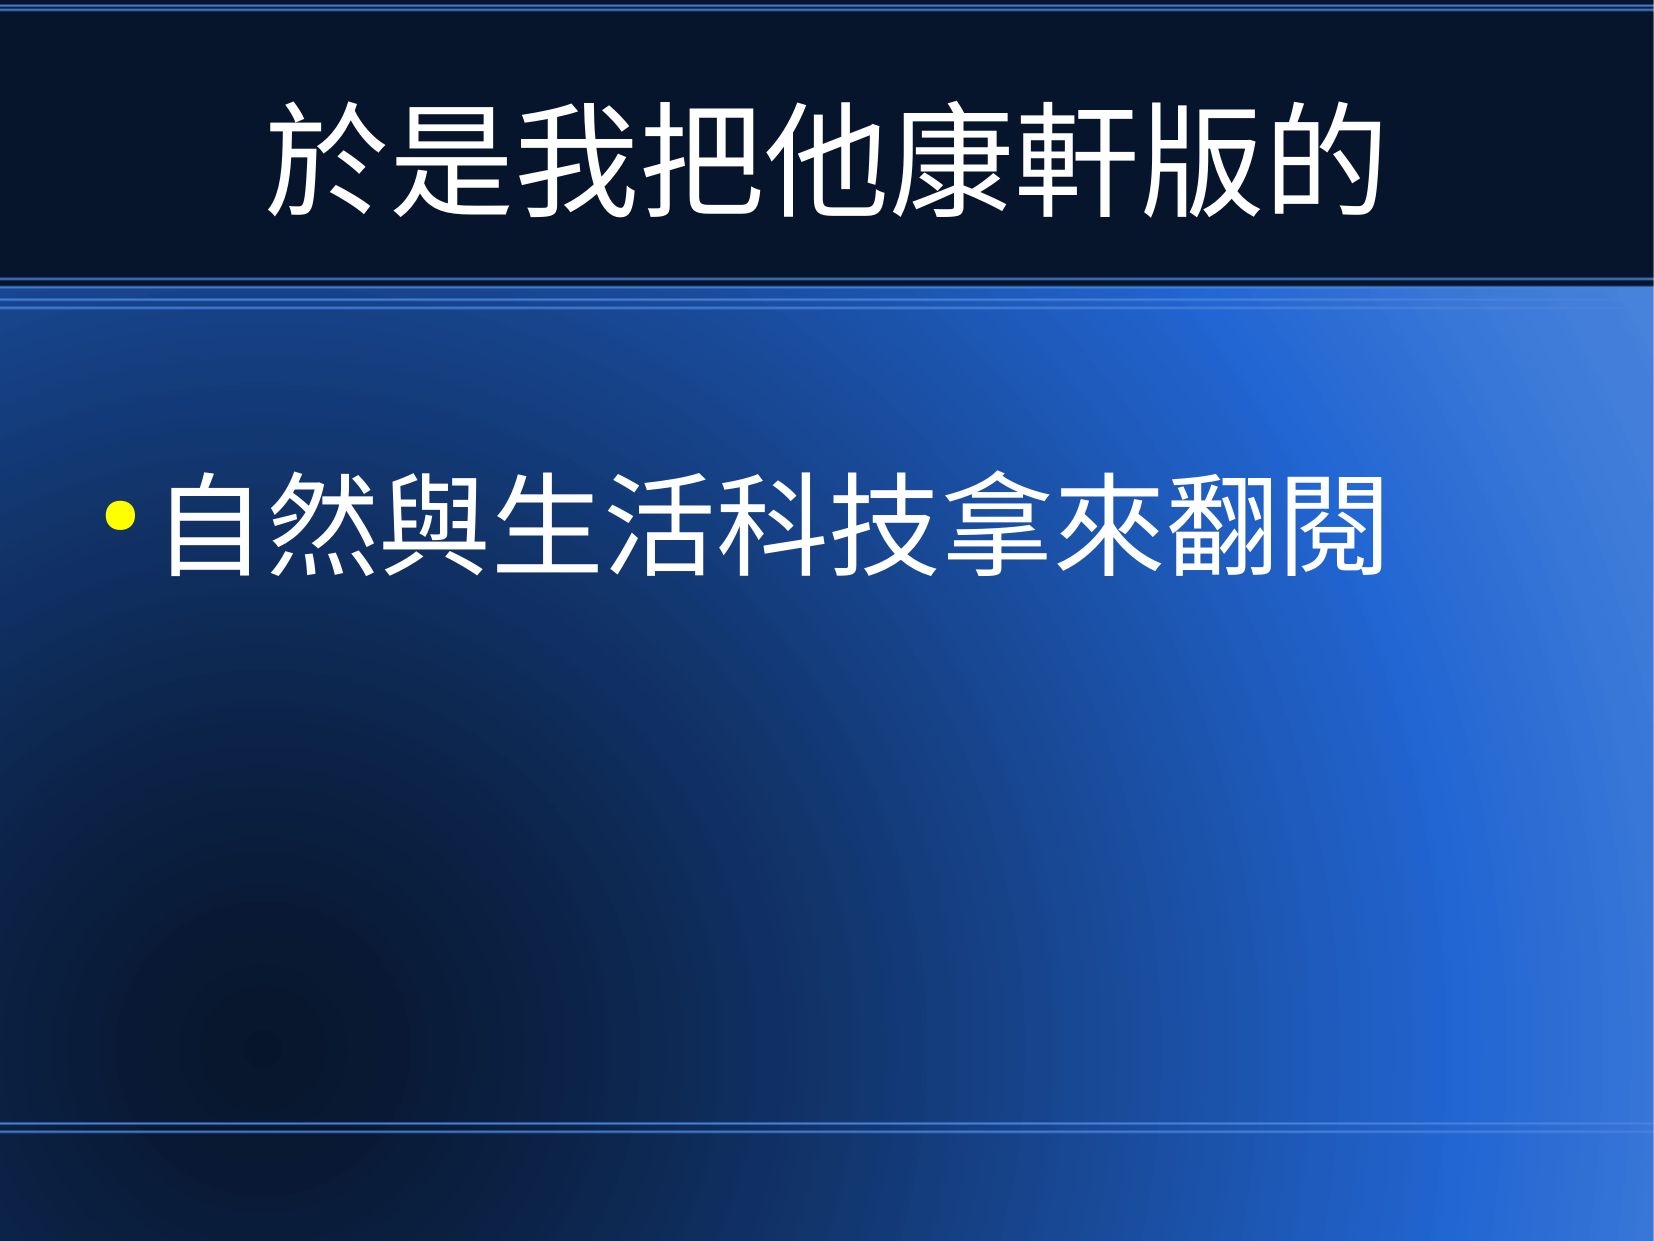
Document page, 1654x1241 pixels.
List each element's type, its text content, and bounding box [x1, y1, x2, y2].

list 自然與生活科技拿來翻閱 [82, 355, 1571, 1241]
title 於是我把他康軒版的 [82, 49, 1571, 257]
picture [0, 0, 1654, 1241]
